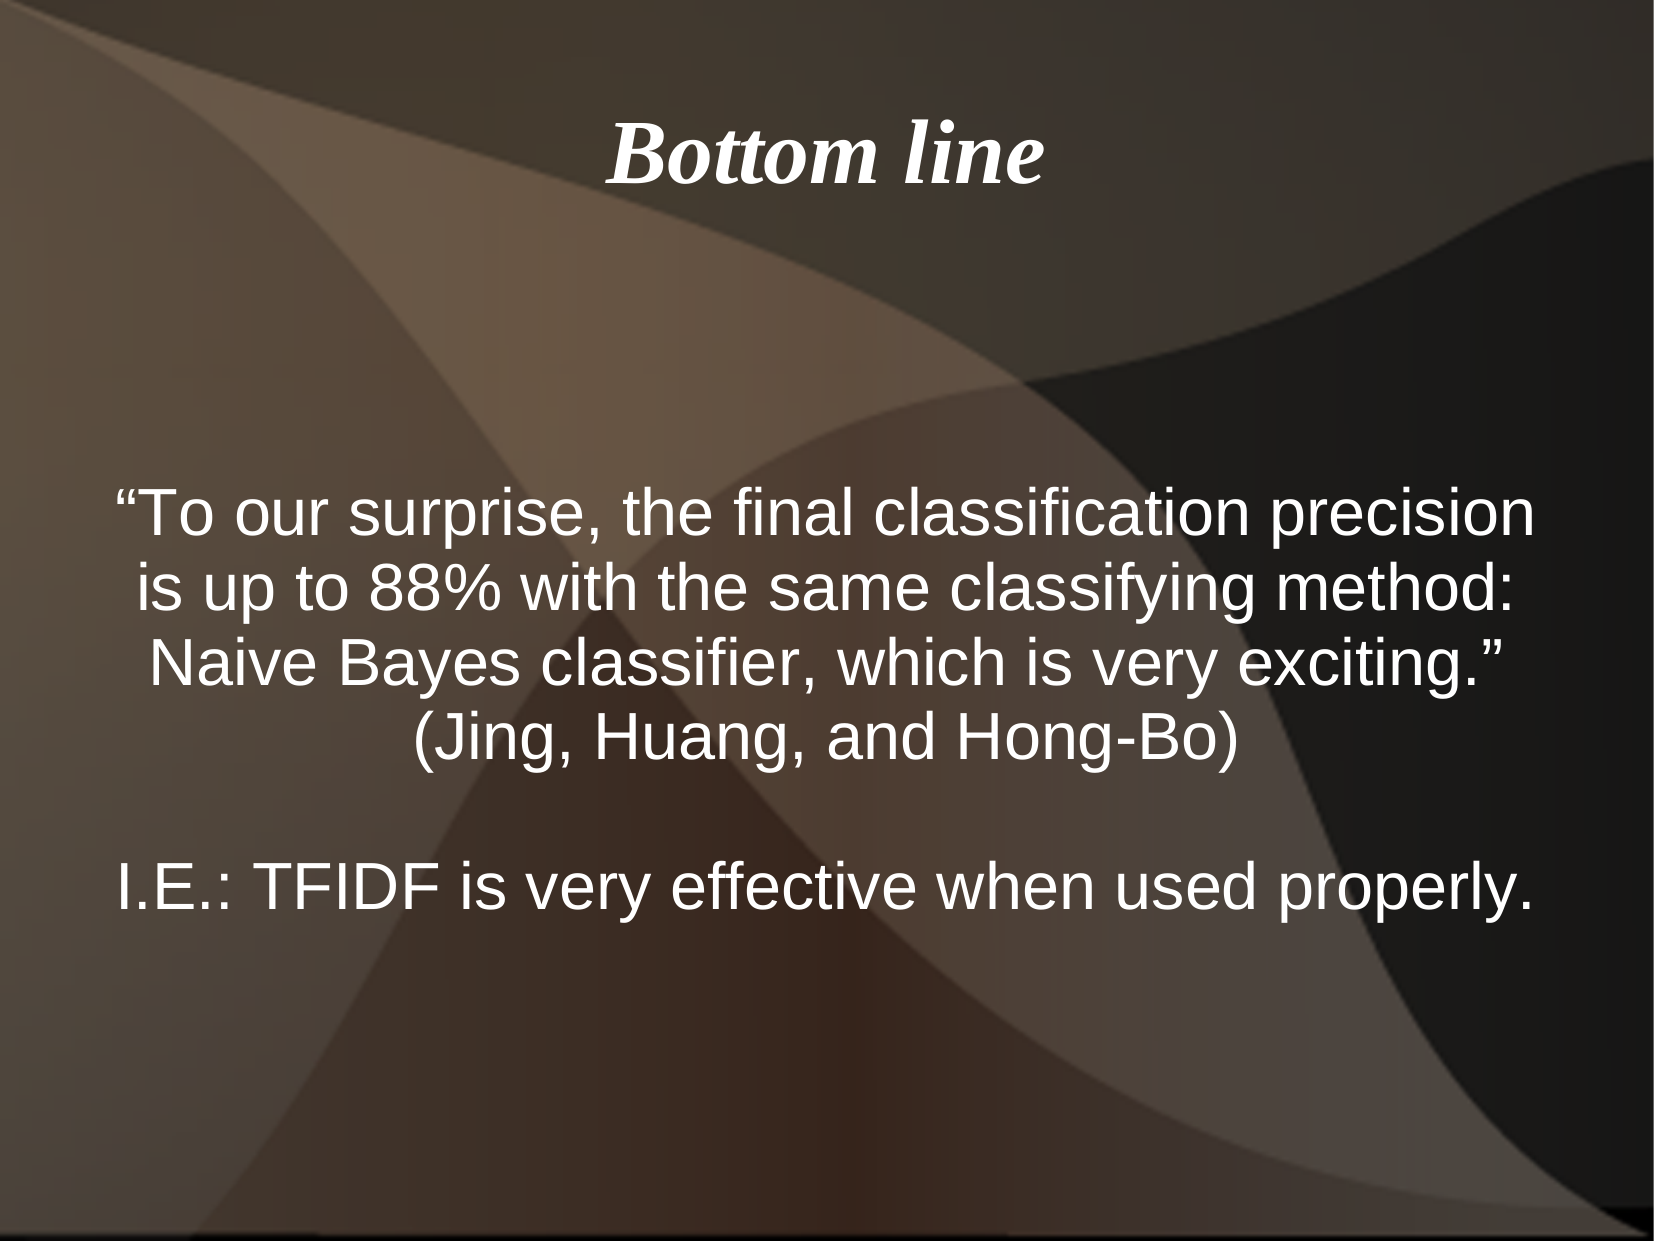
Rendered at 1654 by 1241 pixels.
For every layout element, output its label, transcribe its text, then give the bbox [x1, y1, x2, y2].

title Bottom line [82, 56, 1571, 250]
picture [0, 0, 1654, 1241]
subtitle “To our surprise, the final classification precision is up to 88% with the same classifying method: Naive Bayes classifier, which is very exciting.” (Jing, Huang, and Hong-Bo) I.E.: TFIDF is very effective when used properly. [82, 297, 1571, 1102]
